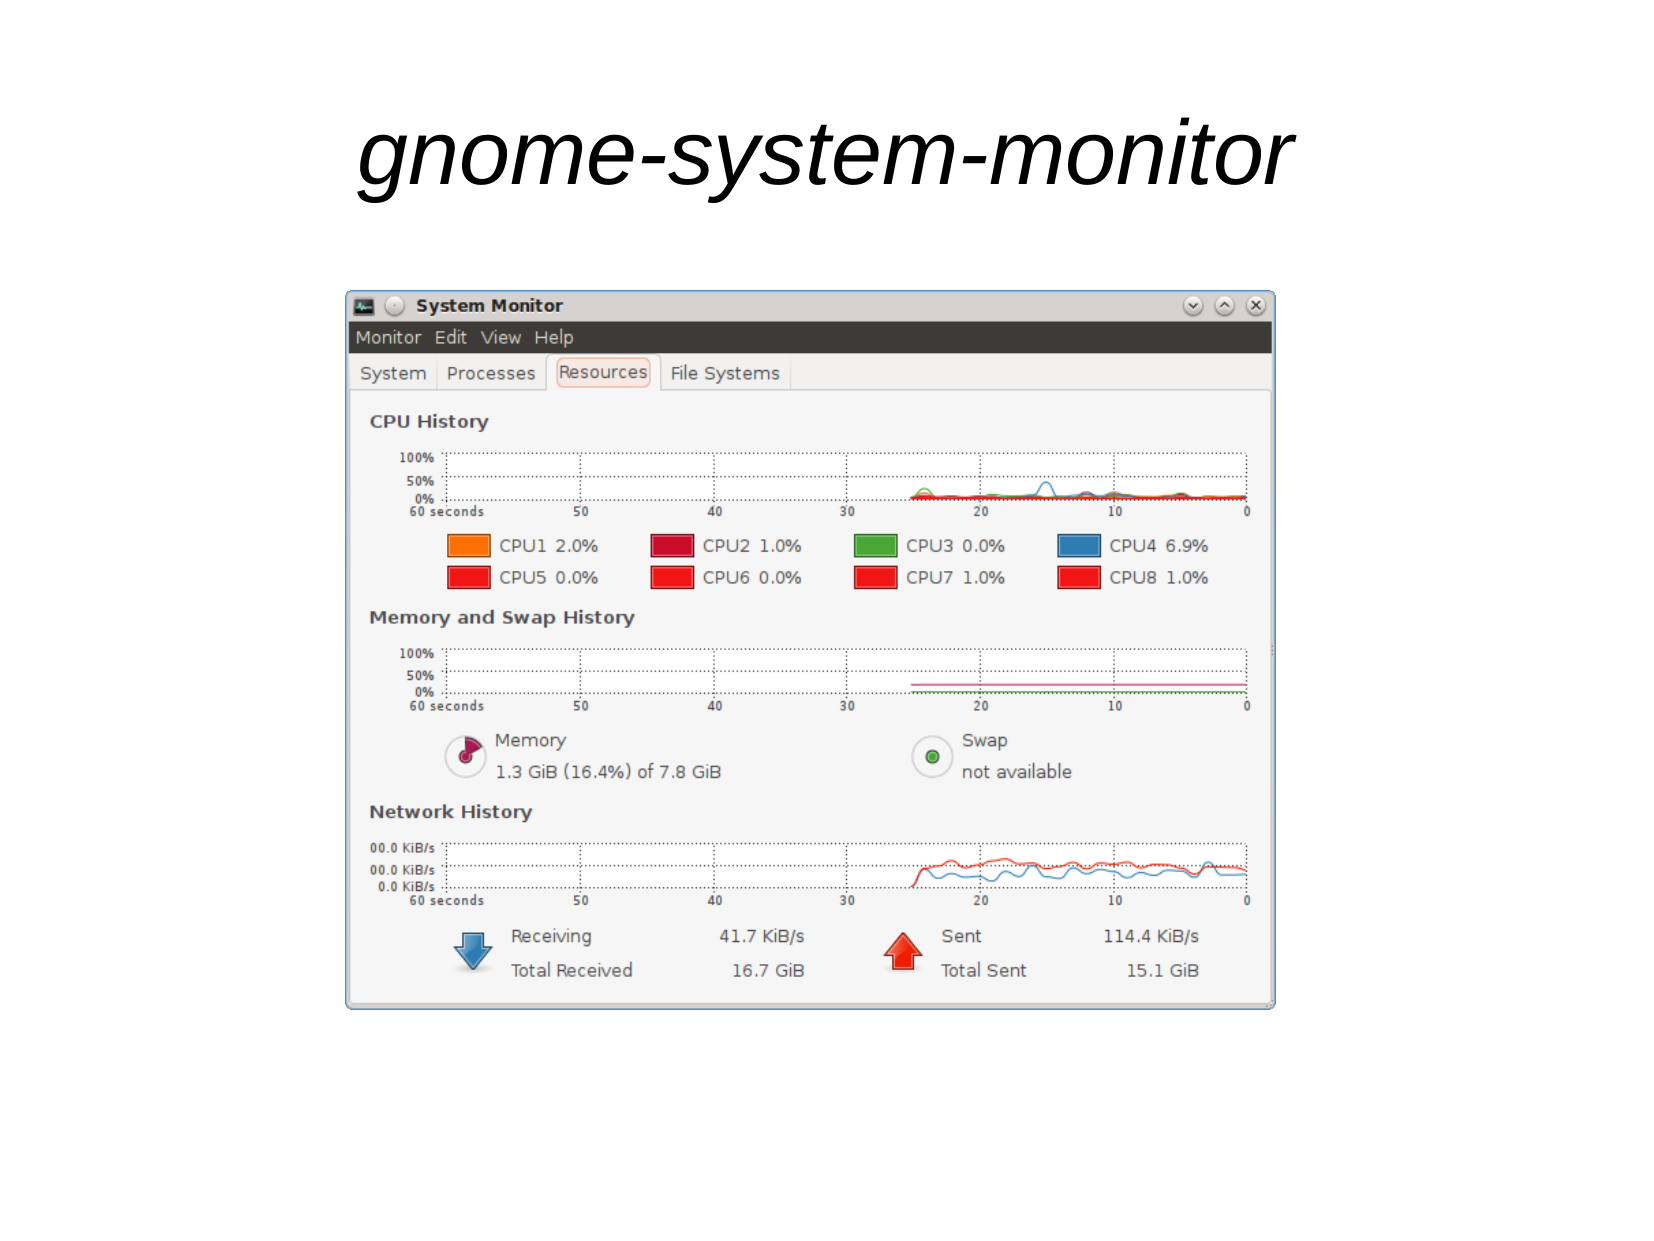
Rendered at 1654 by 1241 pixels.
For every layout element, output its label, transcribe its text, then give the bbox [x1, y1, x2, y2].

picture [345, 290, 1276, 1010]
title gnome-system-monitor [82, 49, 1571, 257]
